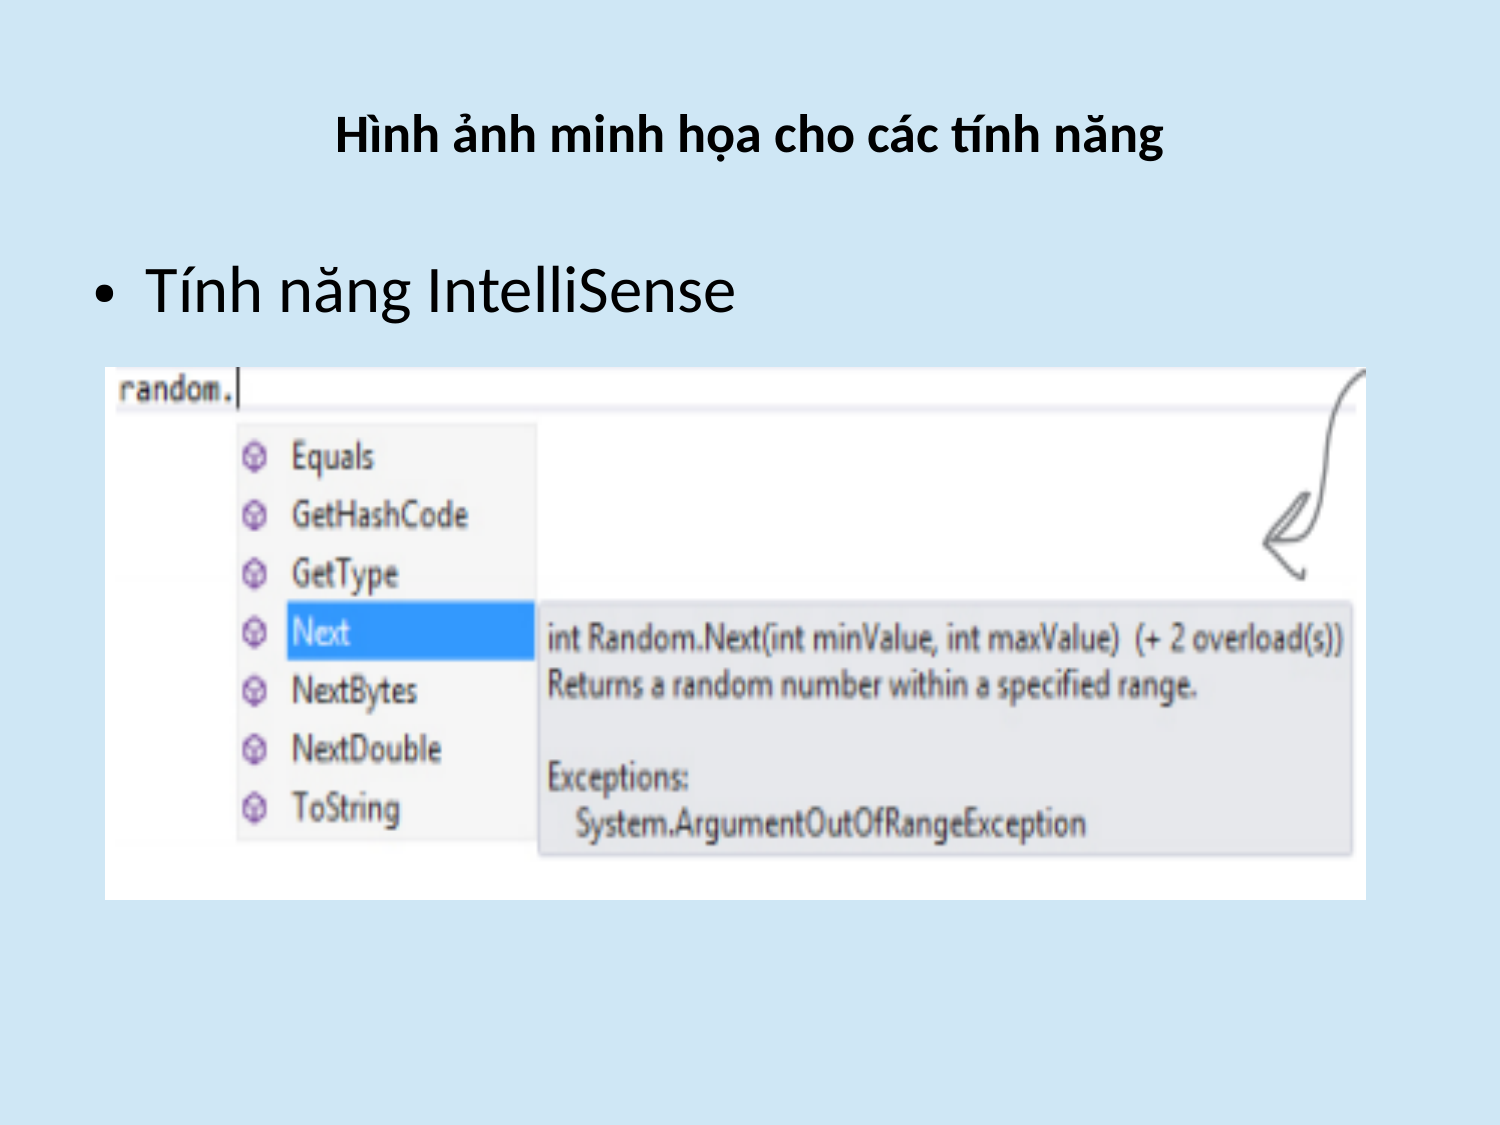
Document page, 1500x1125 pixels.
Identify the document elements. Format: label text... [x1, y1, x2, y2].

title Hình ảnh minh họa cho các tính năng [75, 45, 1425, 233]
list Tính năng IntelliSense [75, 262, 1425, 841]
picture [105, 367, 1366, 901]
